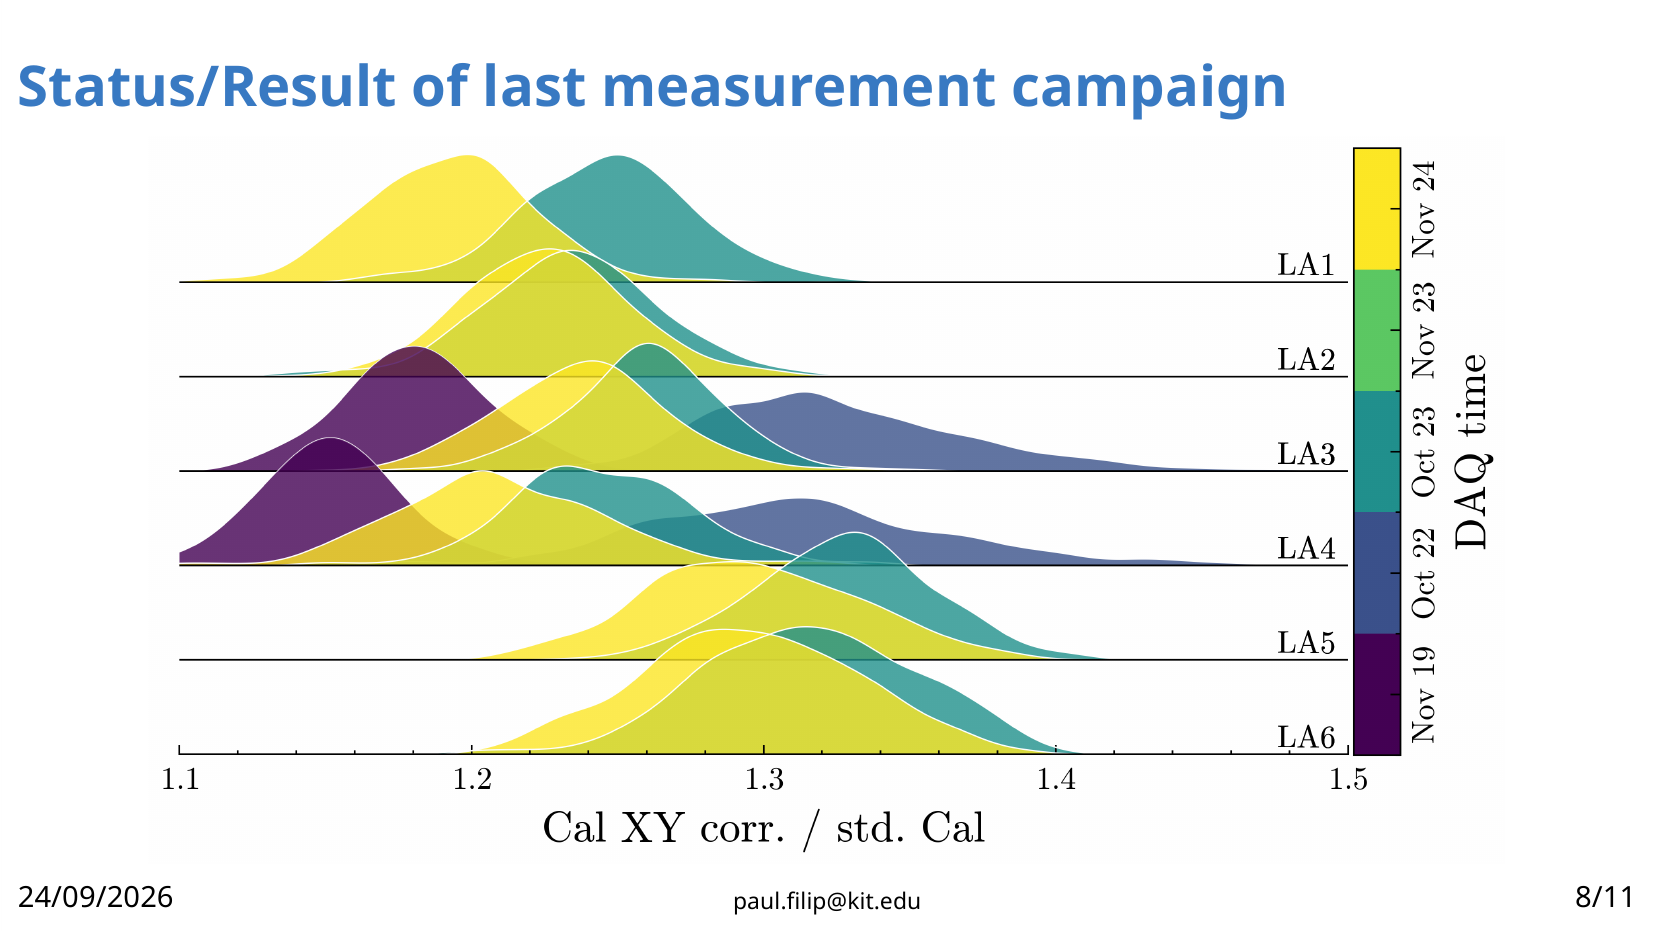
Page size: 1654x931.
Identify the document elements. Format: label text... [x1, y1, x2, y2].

picture [0, 0, 1654, 931]
title Status/Result of last measurement campaign [18, 45, 1632, 115]
